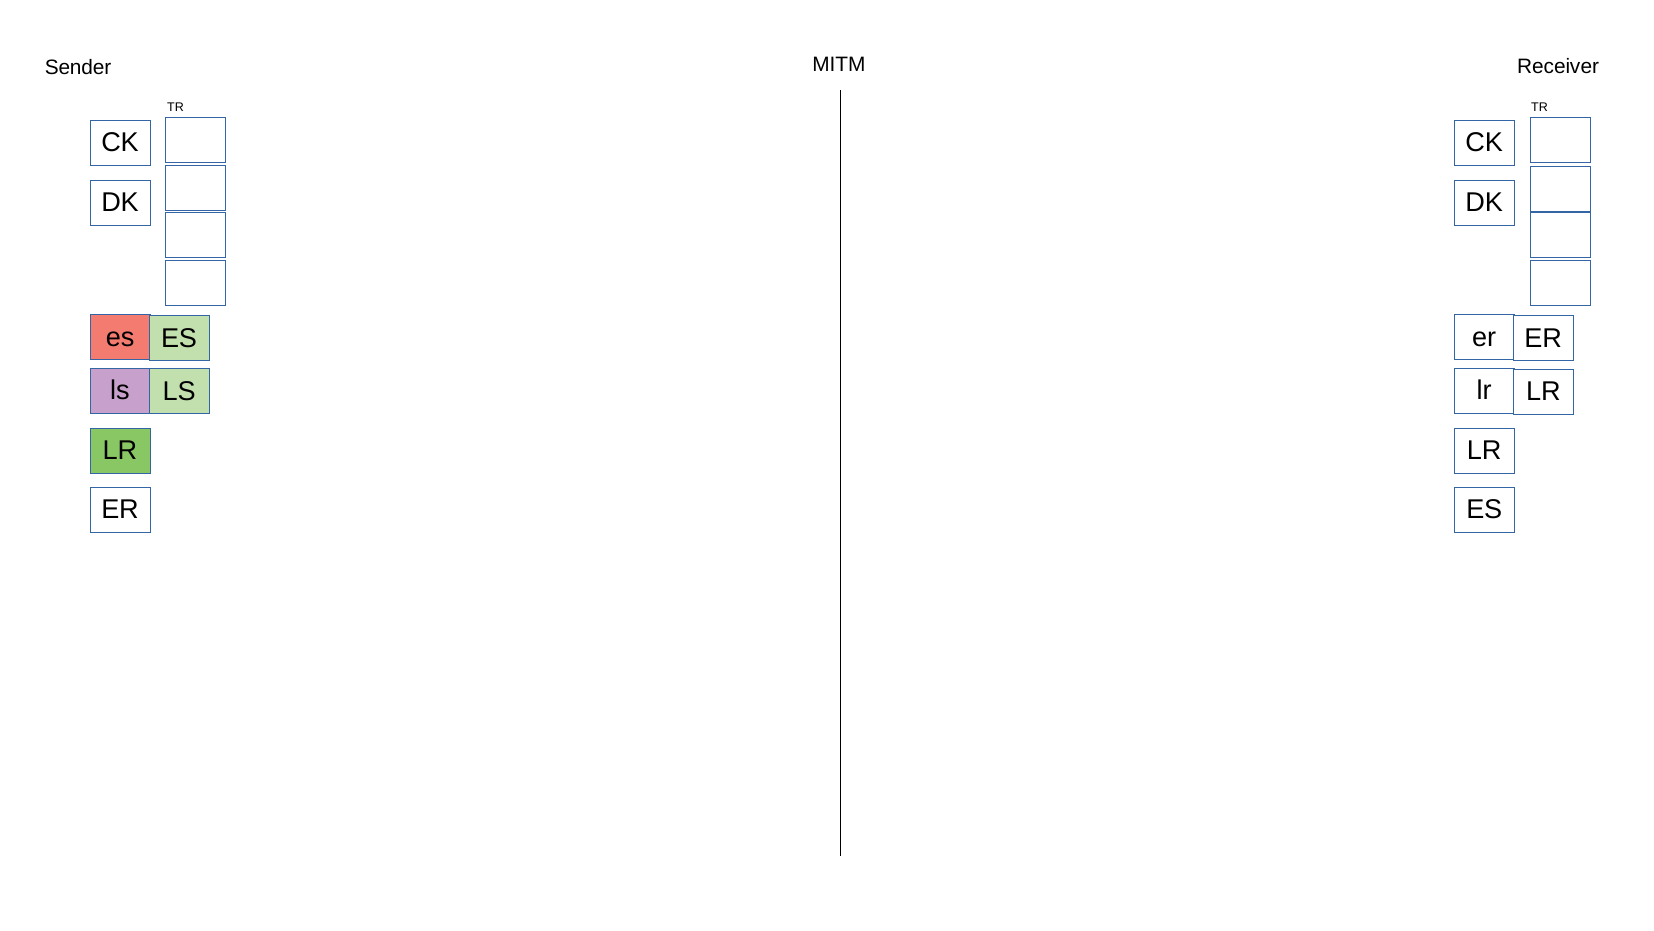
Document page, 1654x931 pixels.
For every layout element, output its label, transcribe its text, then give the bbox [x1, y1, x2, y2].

text_box DK [90, 180, 151, 226]
text_box [1530, 260, 1591, 306]
text_box [165, 117, 226, 163]
text_box LR [1513, 369, 1574, 415]
text_box LS [149, 368, 210, 414]
text_box [165, 212, 226, 258]
text_box [165, 260, 226, 306]
text_box ER [1513, 315, 1574, 361]
text_box ES [1454, 487, 1515, 533]
text_box LR [90, 428, 151, 474]
text_box [165, 165, 226, 211]
text_box CK [90, 120, 151, 166]
text_box Sender [30, 48, 196, 94]
text_box [1530, 166, 1591, 258]
text_box ls [90, 368, 149, 414]
text_box lr [1454, 368, 1515, 414]
text_box DK [1454, 180, 1515, 226]
text_box [1530, 117, 1591, 163]
text_box ES [149, 315, 210, 361]
text_box CK [1454, 120, 1515, 166]
text_box Receiver [1502, 47, 1654, 93]
text_box MITM [797, 45, 886, 91]
text_box es [90, 314, 151, 360]
text_box TR [152, 92, 213, 136]
text_box er [1454, 314, 1515, 360]
text_box ER [90, 487, 151, 533]
text_box TR [1516, 92, 1577, 136]
text_box LR [1454, 428, 1515, 474]
